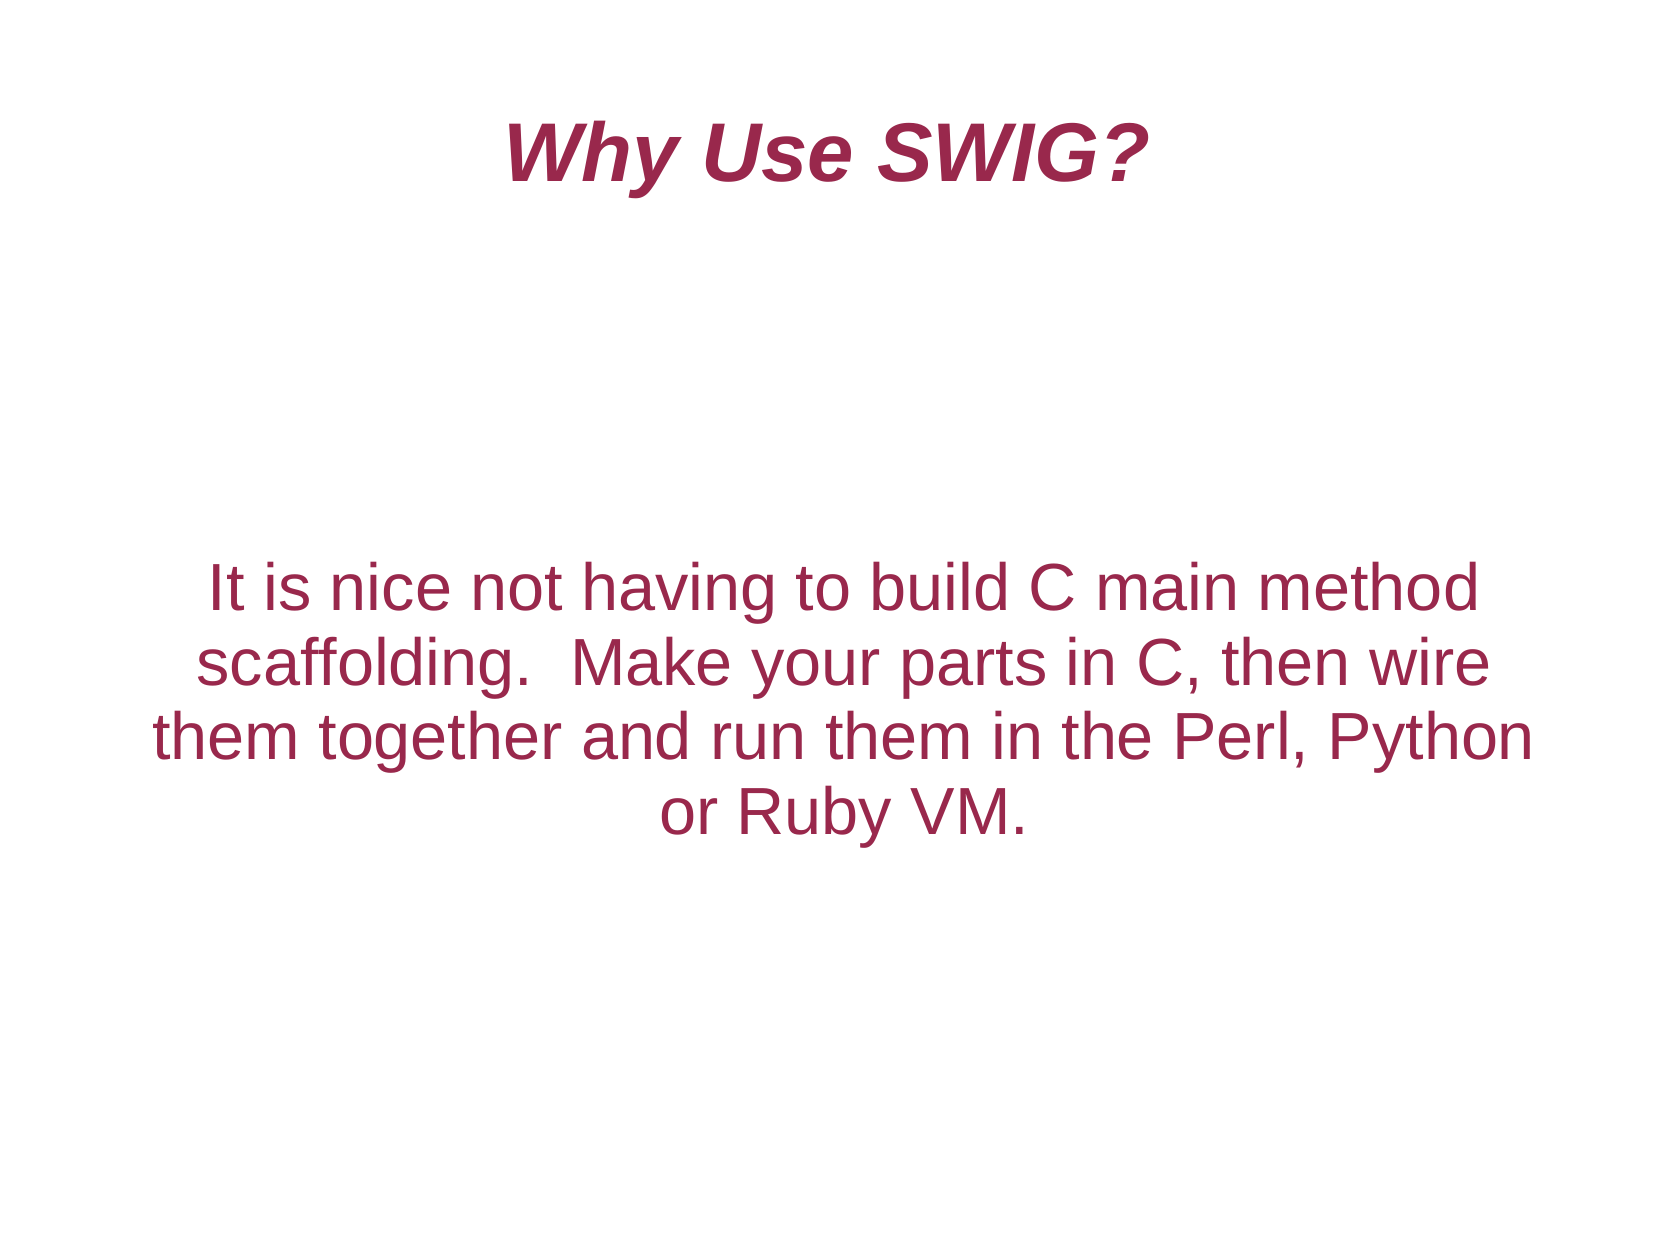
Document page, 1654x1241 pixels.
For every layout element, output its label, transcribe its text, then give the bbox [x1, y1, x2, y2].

subtitle It is nice not having to build C main method scaffolding. Make your parts in C, then wire them together and run them in the Perl, Python or Ruby VM. [82, 290, 1571, 1109]
title Why Use SWIG? [82, 49, 1571, 257]
